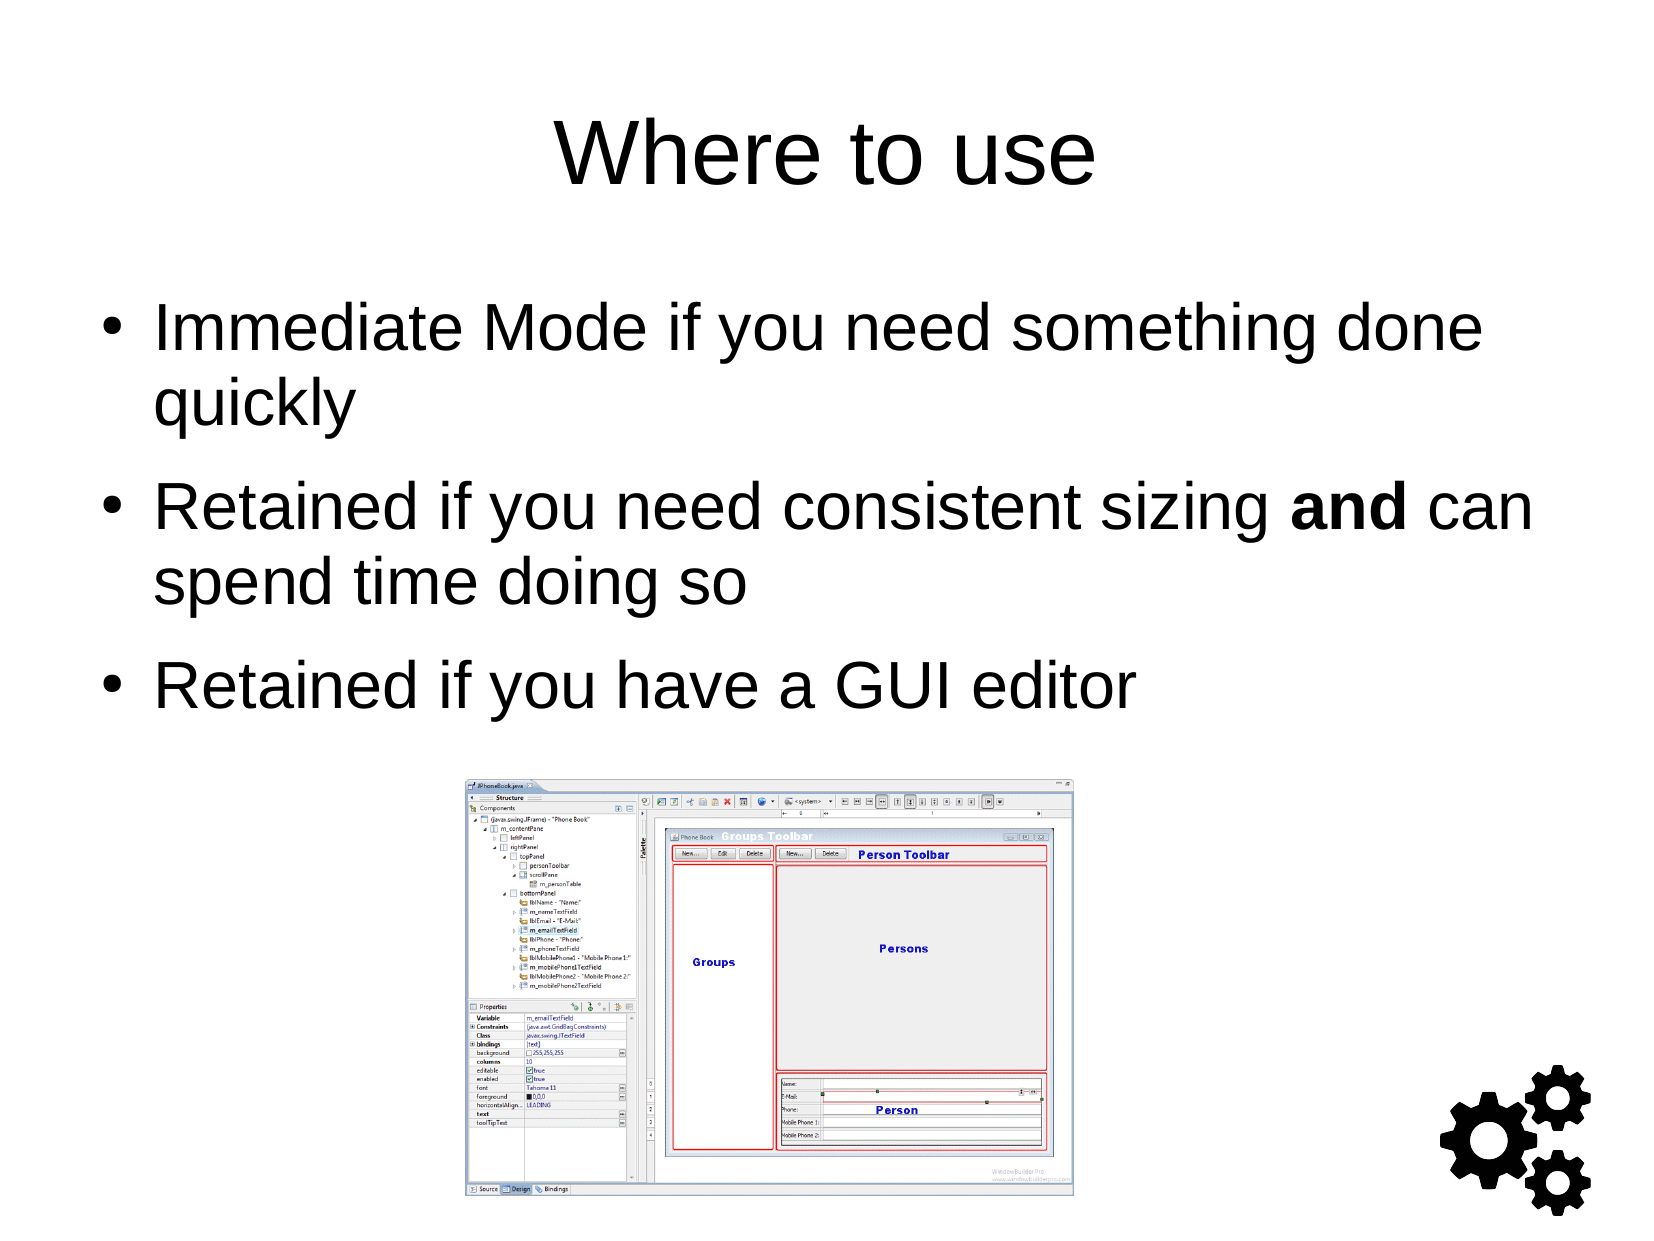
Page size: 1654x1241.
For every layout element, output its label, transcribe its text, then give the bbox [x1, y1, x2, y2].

title Where to use [82, 49, 1571, 257]
picture [465, 779, 1074, 1196]
picture [1440, 1065, 1591, 1216]
list Immediate Mode if you need something done quickly Retained if you need consistent sizing and can spend time doing so Retained if you have a GUI editor [82, 290, 1571, 1010]
